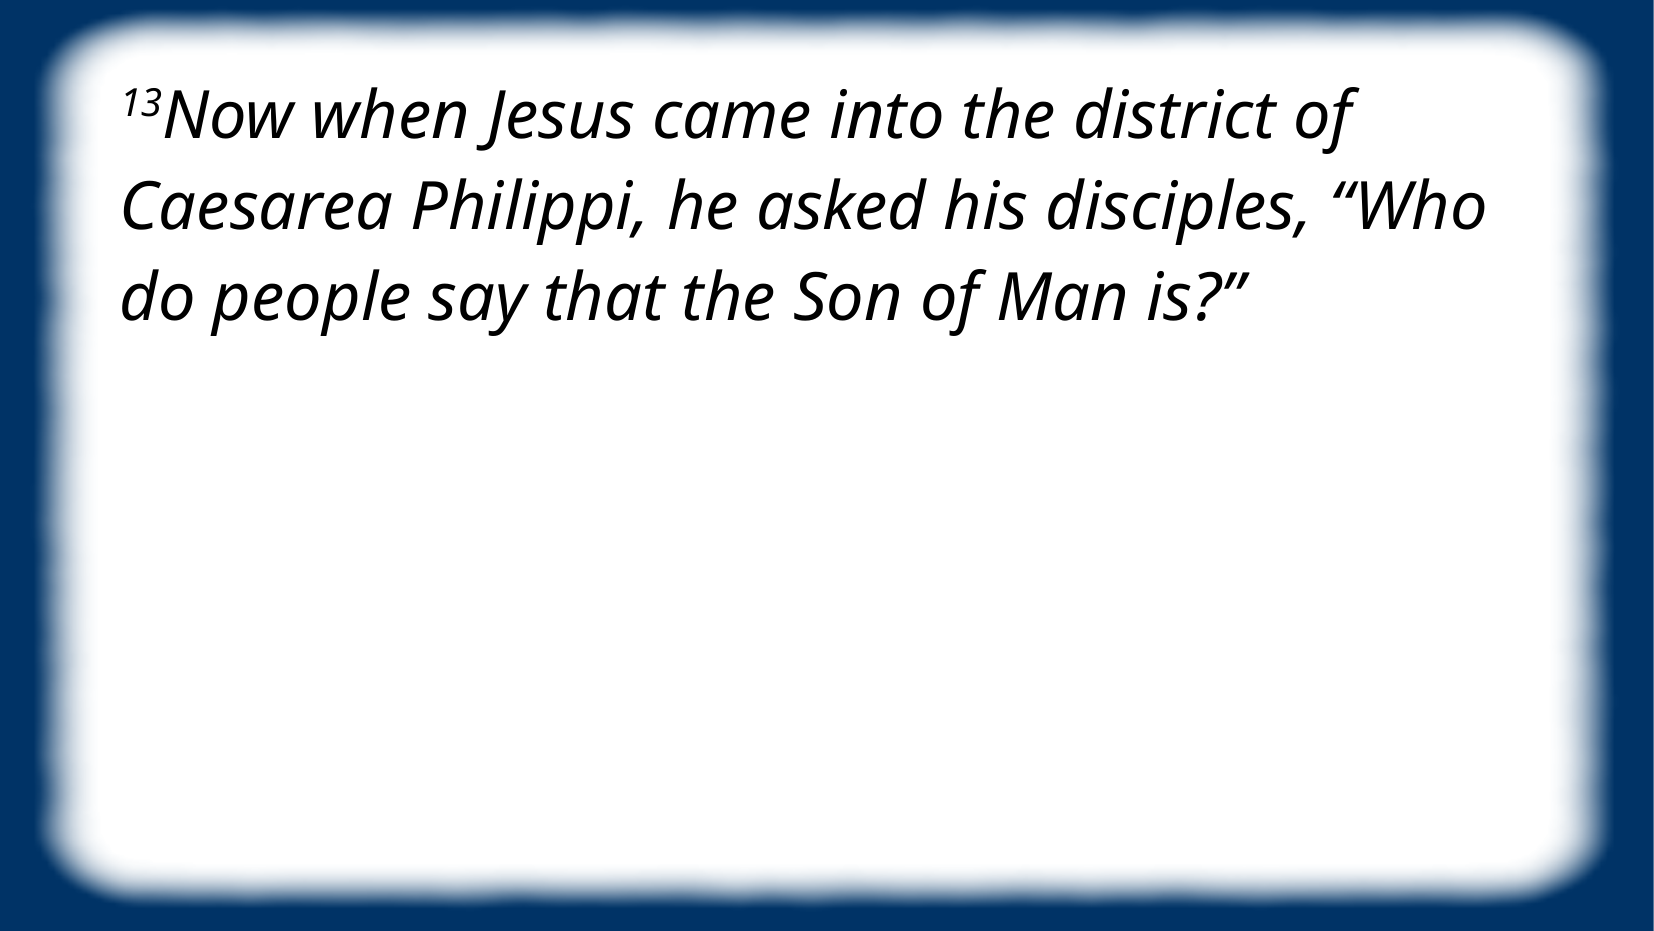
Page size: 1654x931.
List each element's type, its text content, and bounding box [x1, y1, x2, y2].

picture [0, 0, 1654, 931]
text_box 13Now when Jesus came into the district of Caesarea Philippi, he asked his disciples, “Who do people say that the Son of Man is?” [105, 60, 1531, 342]
